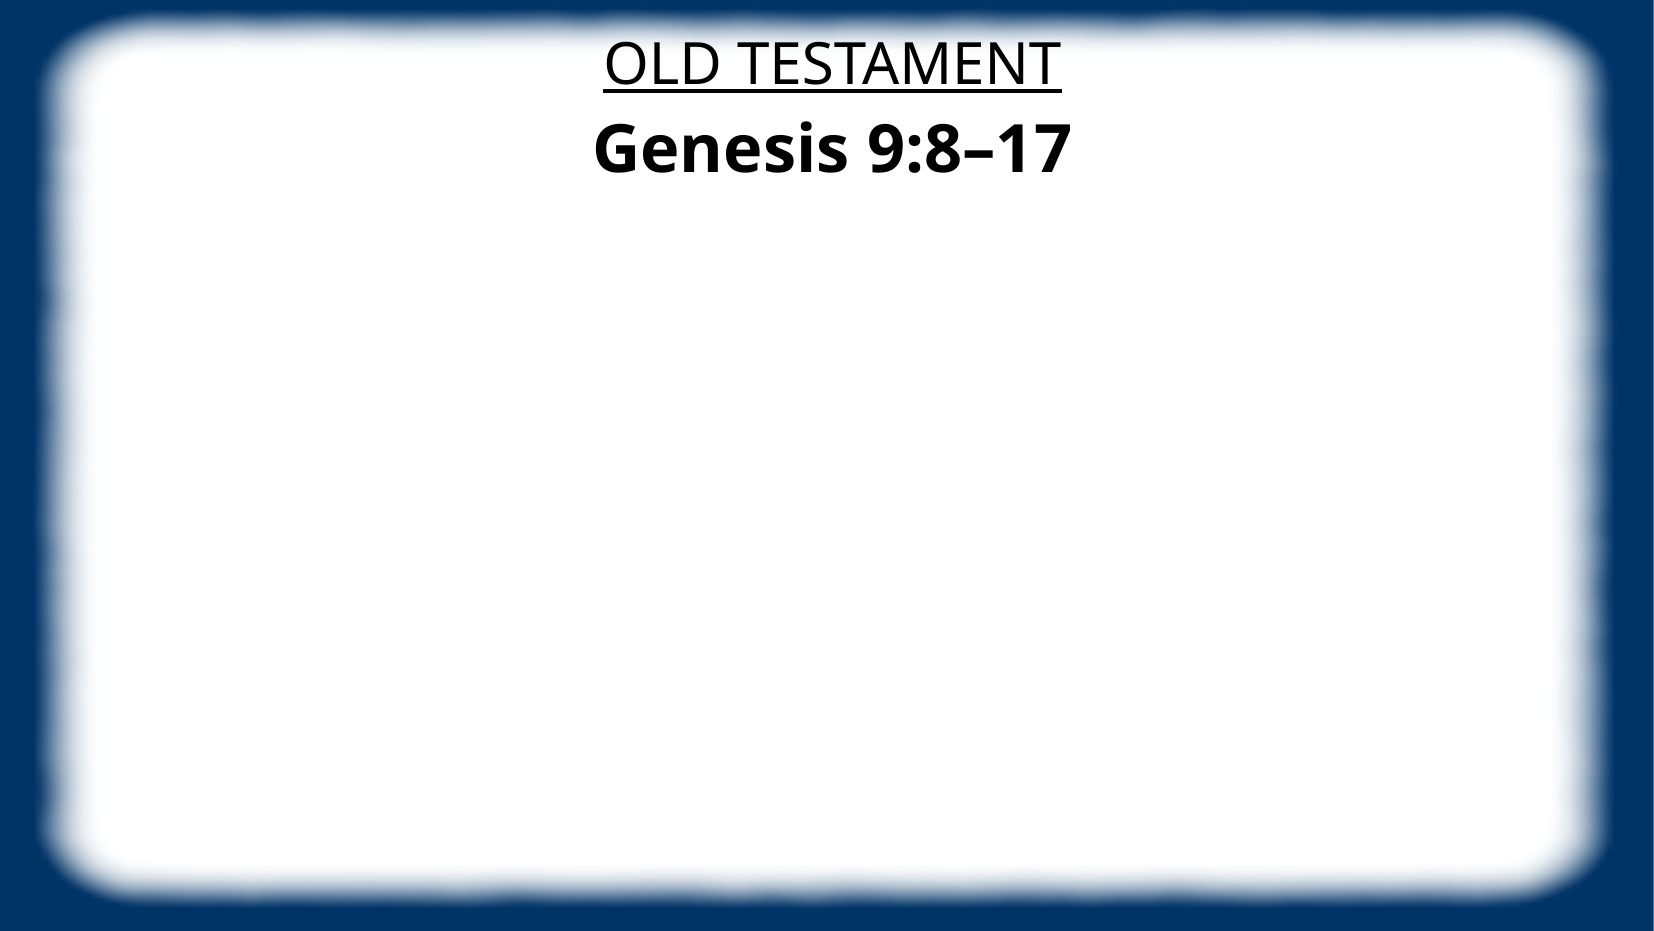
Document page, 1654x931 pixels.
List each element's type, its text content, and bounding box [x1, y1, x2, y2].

picture [0, 0, 1654, 931]
text_box OLD TESTAMENT Genesis 9:8–17 [75, 15, 1591, 196]
